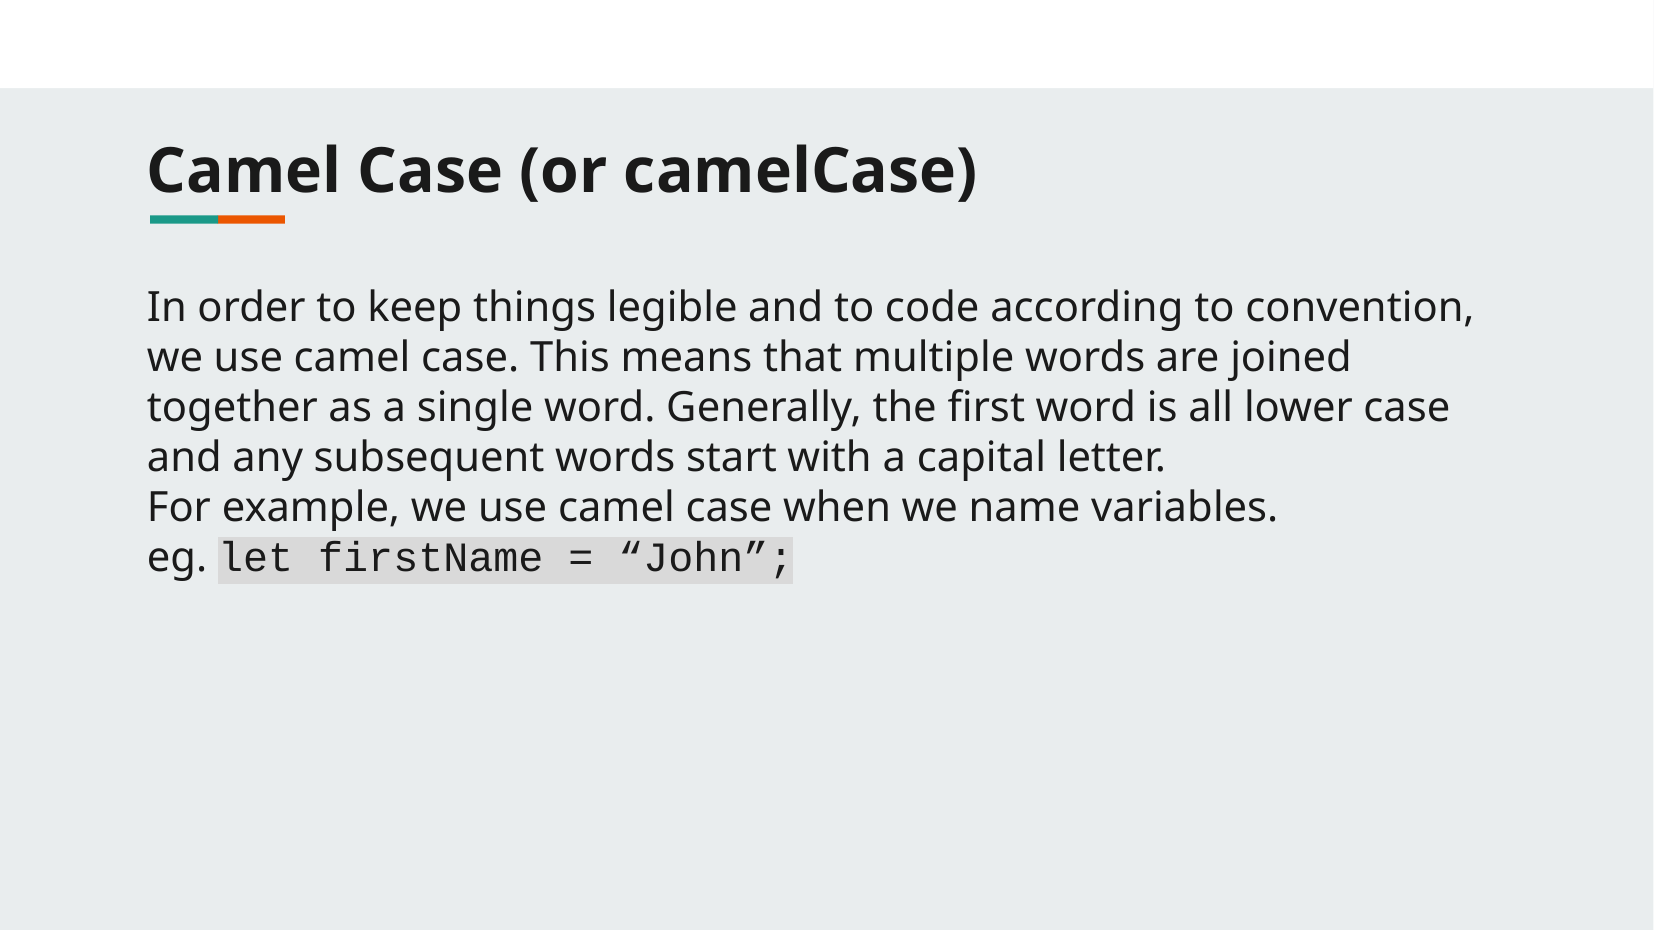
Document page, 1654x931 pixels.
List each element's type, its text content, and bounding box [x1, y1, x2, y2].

title Camel Case (or camelCase) In order to keep things legible and to code according to convention, we use camel case. This means that multiple words are joined together as a single word. Generally, the first word is all lower case and any subsequent words start with a capital letter. For example, we use camel case when we name variables. eg. let firstName = “John”; [131, 115, 1523, 900]
